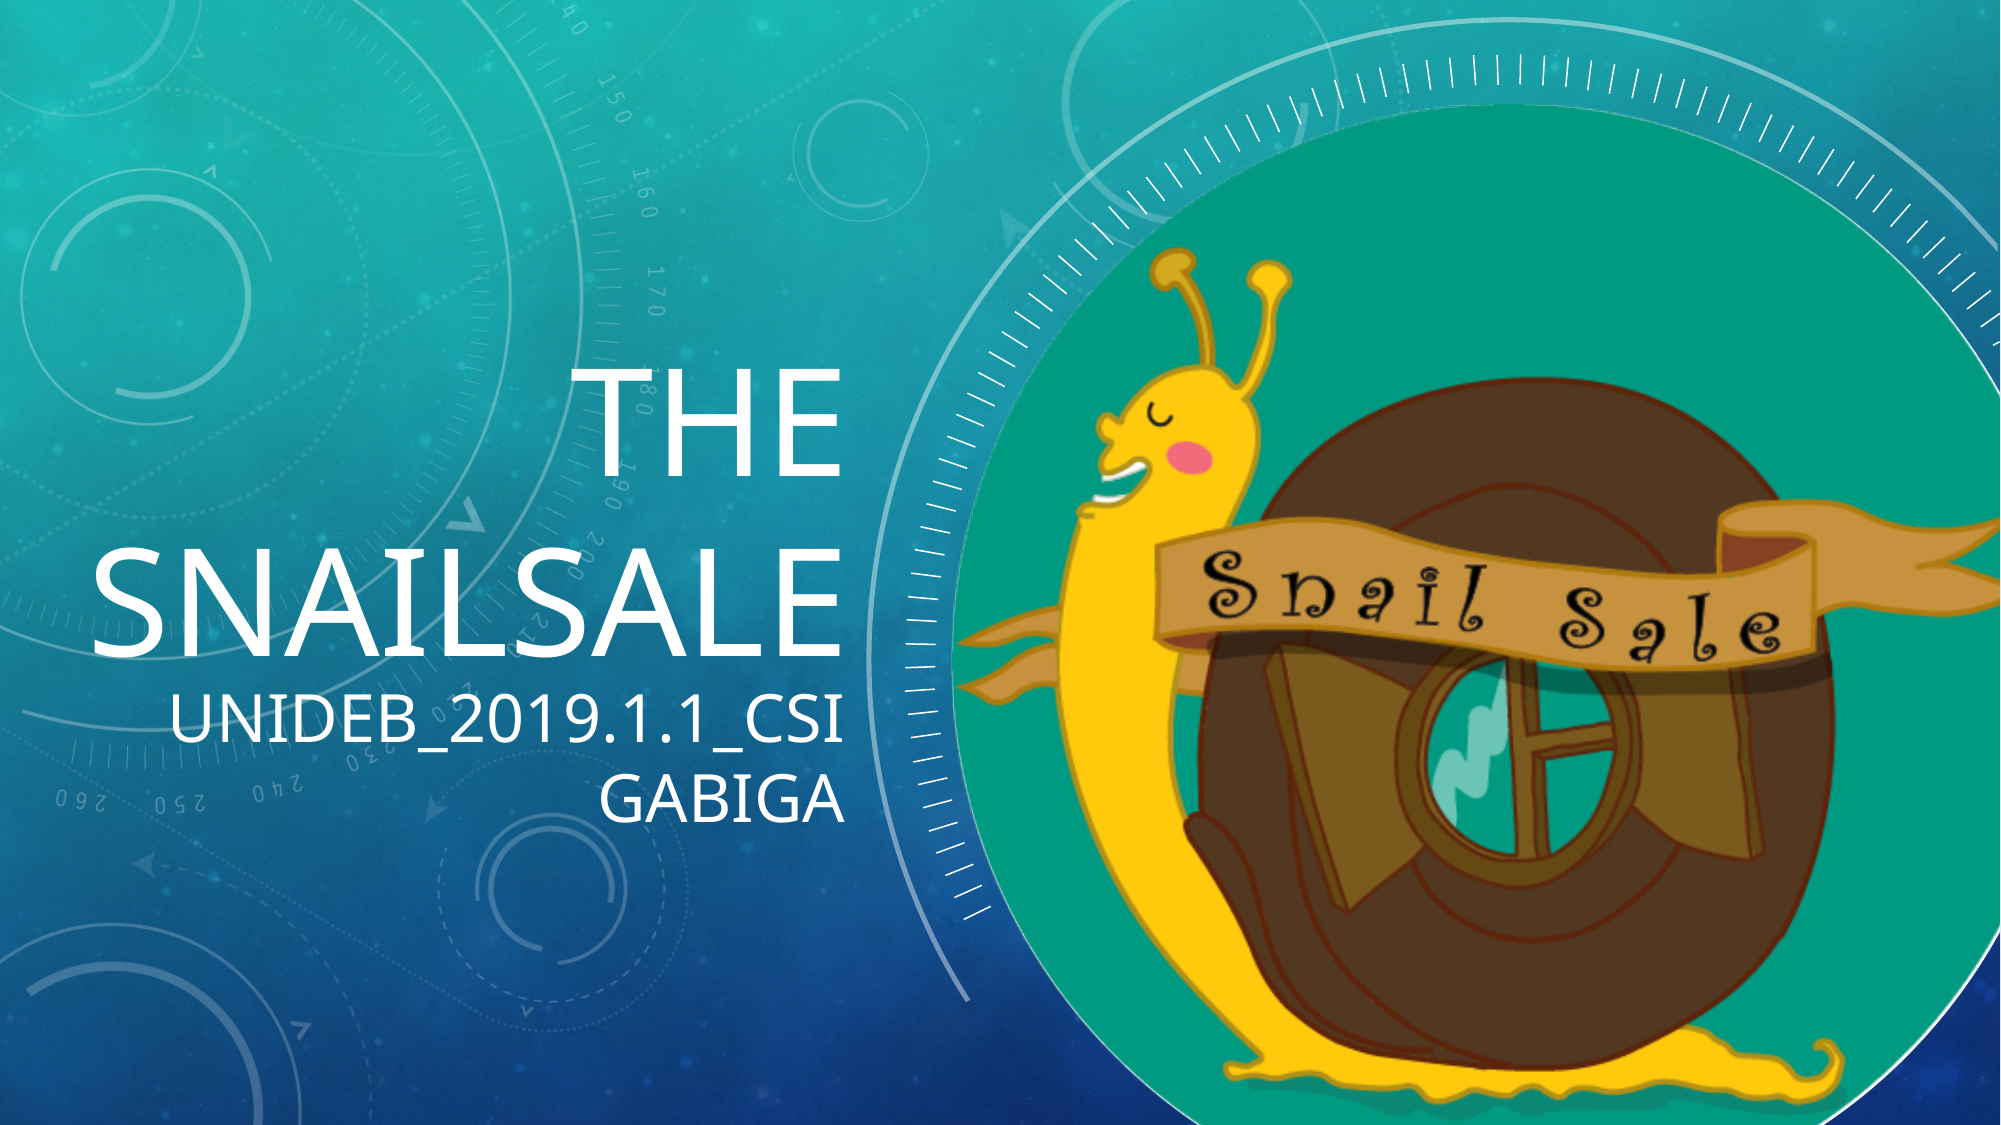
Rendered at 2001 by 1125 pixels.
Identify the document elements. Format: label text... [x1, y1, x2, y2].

text_box UNIDEB_2019.1.1_CSIGABIGA [120, 668, 861, 819]
text_box THE SnailSale [54, 231, 864, 695]
text_box [1185, 17, 1831, 104]
picture [0, 0, 2001, 1125]
text_box [866, 338, 952, 980]
